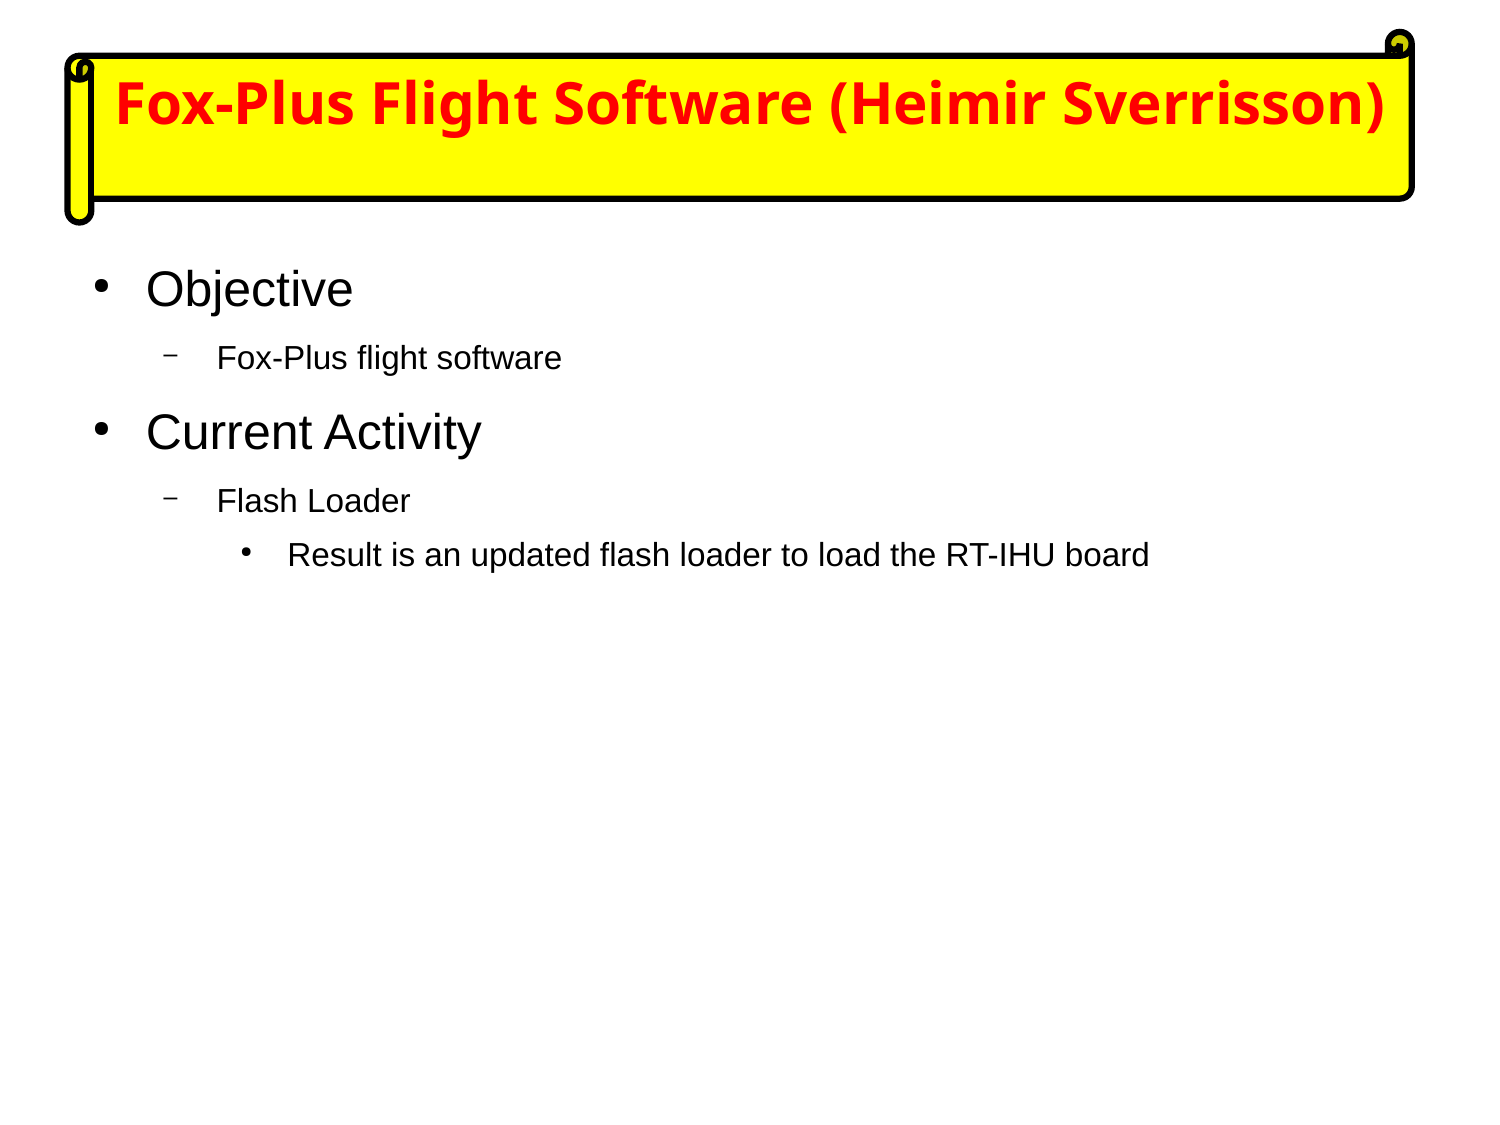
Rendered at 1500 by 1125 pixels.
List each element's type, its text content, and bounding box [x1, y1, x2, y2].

text_box [67, 144, 1412, 223]
list Objective Fox-Plus flight software Current Activity Flash Loader Result is an updated flash loader to load the RT-IHU board [75, 263, 1425, 916]
text_box [72, 31, 1412, 58]
text_box Fox-Plus Flight Software (Heimir Sverrisson) [0, 58, 1500, 144]
